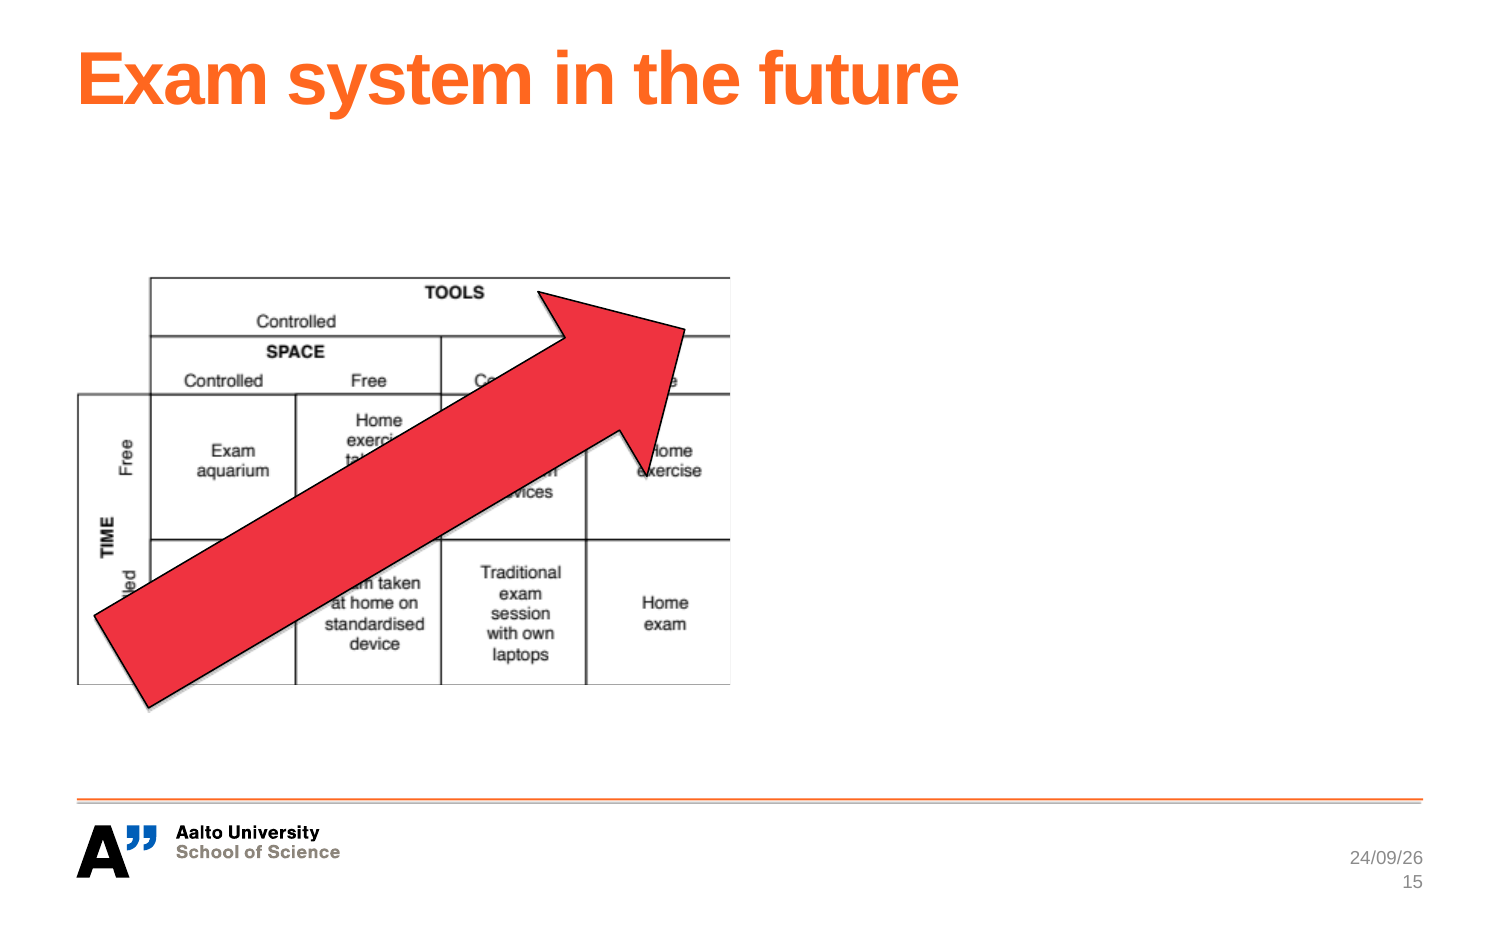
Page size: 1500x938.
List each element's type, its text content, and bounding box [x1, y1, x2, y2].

picture [76, 207, 731, 755]
slide_number 21/05/19 [829, 844, 1424, 870]
slide_number <number> [829, 870, 1424, 893]
title Exam system in the future [76, 43, 1424, 207]
text_box [94, 291, 685, 708]
